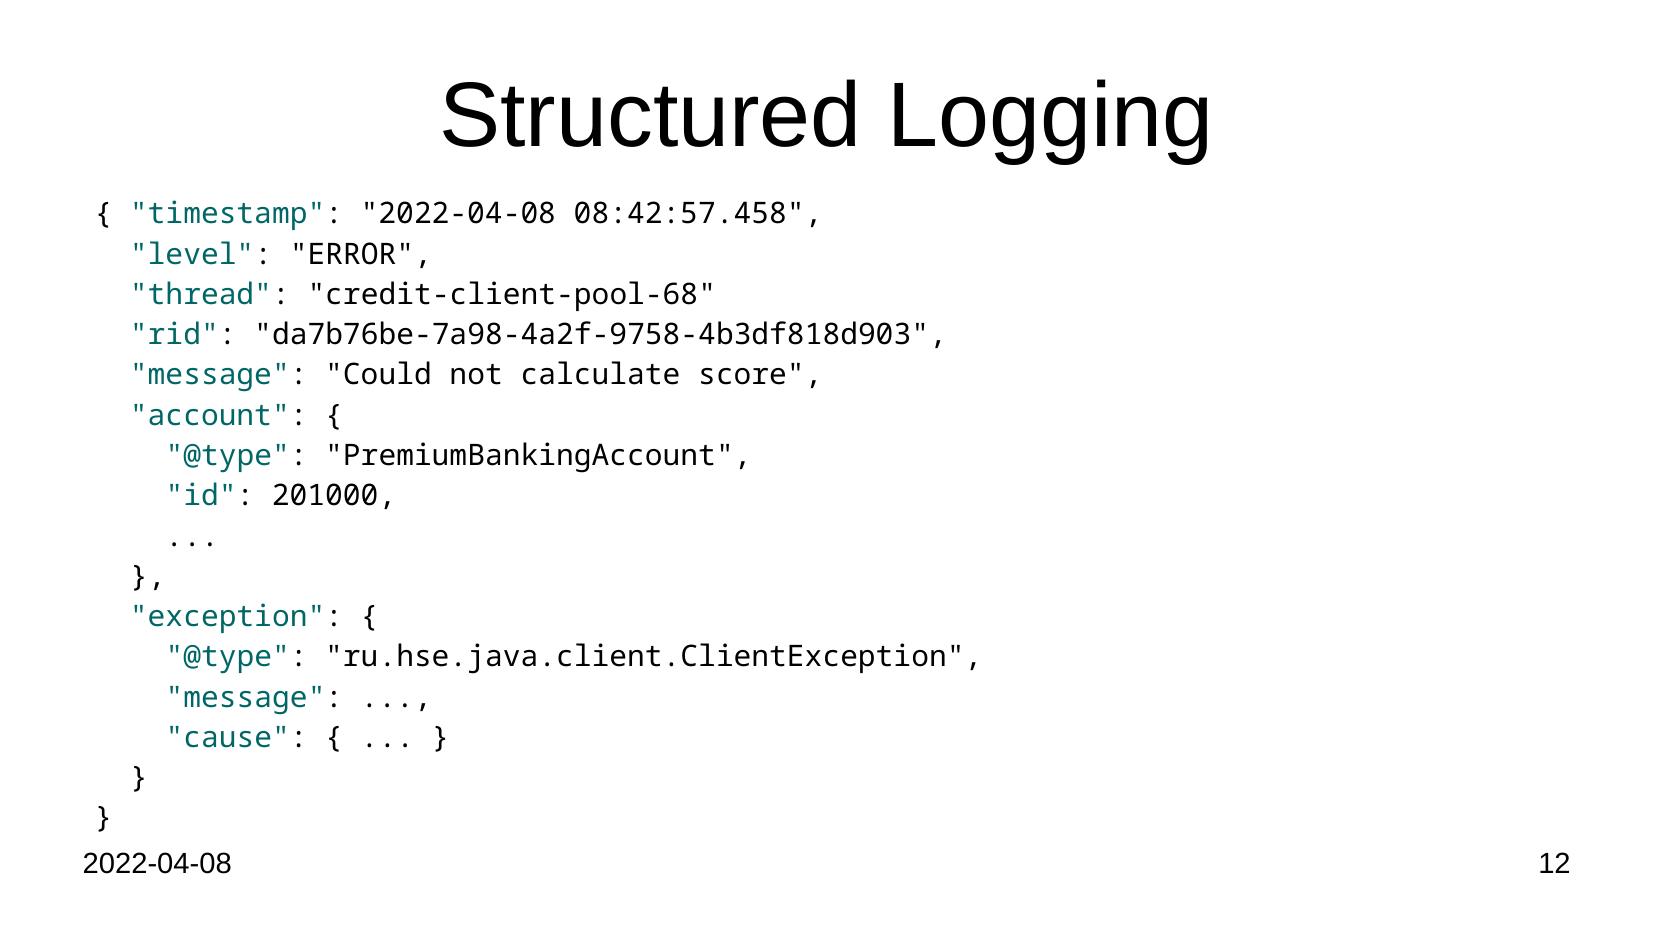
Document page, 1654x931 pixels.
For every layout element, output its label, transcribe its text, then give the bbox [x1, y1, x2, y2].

list { "timestamp": "2022-04-08 08:42:57.458", "level": "ERROR", "thread": "credit-client-pool-68" "rid": "da7b76be-7a98-4a2f-9758-4b3df818d903", "message": "Could not calculate score", "account": { "@type": "PremiumBankingAccount", "id": 201000, ... }, "exception": { "@type": "ru.hse.java.client.ClientException", "message": ..., "cause": { ... } } } [94, 192, 1583, 839]
title Structured Logging [82, 37, 1571, 193]
